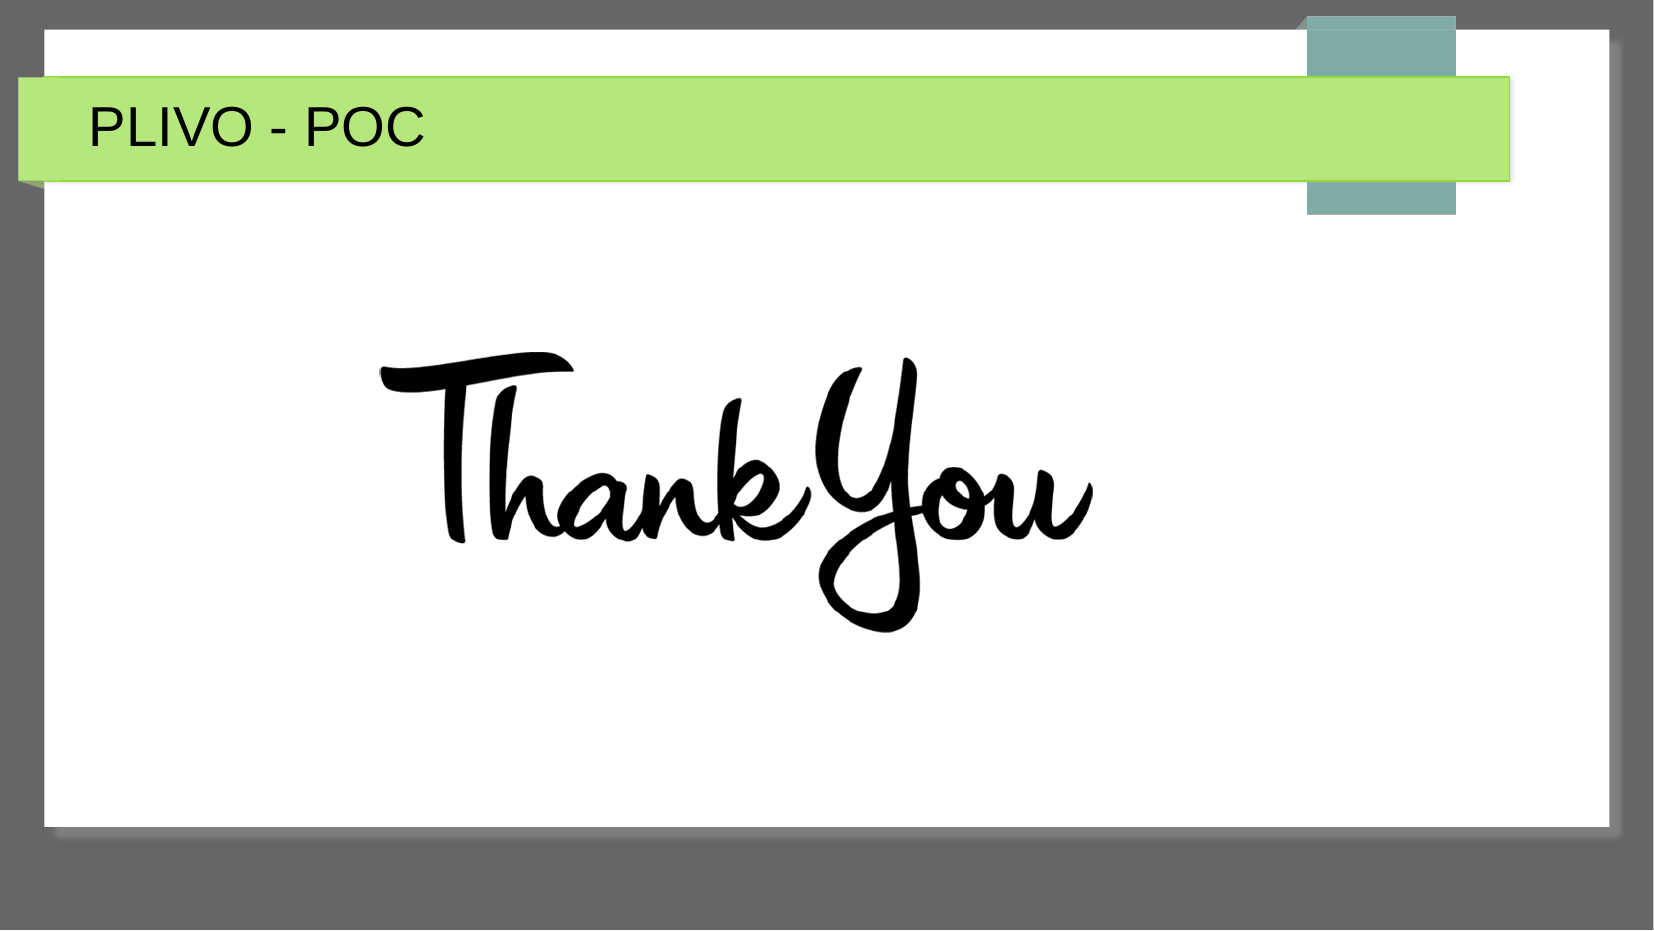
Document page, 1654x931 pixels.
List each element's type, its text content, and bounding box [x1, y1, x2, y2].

picture [354, 324, 1120, 660]
title PLIVO - POC [88, 32, 1506, 222]
